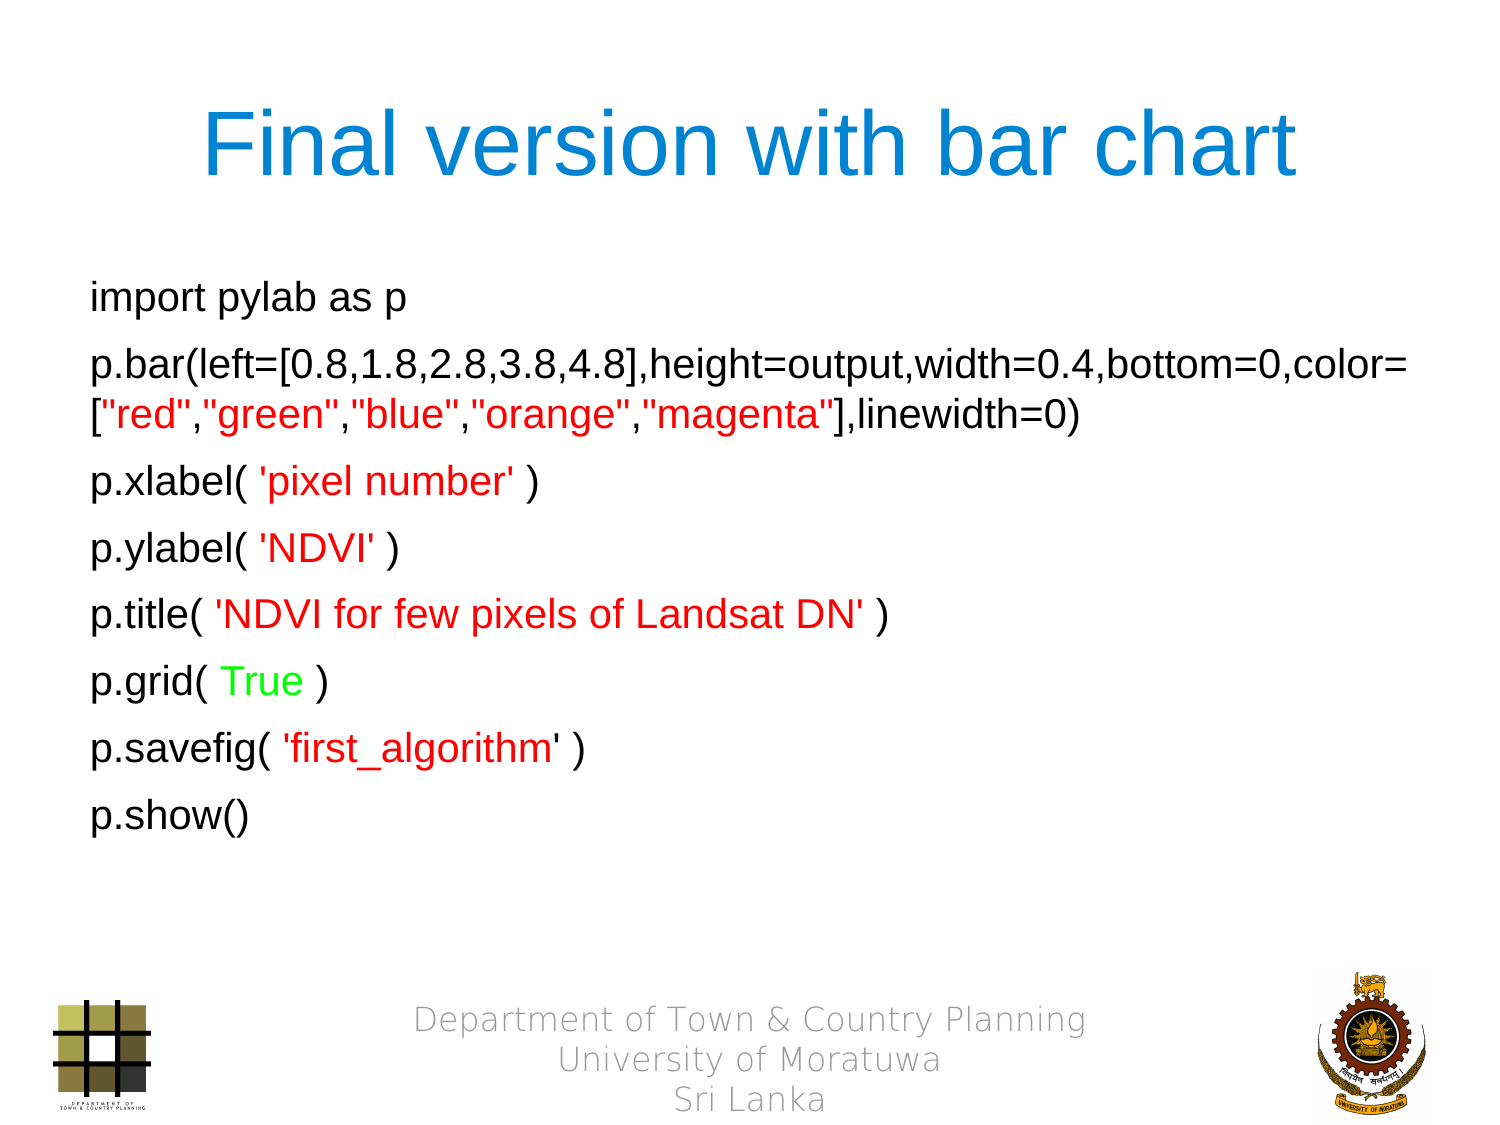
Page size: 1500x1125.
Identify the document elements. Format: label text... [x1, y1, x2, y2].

picture [53, 1000, 151, 1110]
title Final version with bar chart [75, 45, 1426, 233]
list import pylab as p p.bar(left=[0.8,1.8,2.8,3.8,4.8],height=output,width=0.4,bottom=0,color=["red","green","blue","orange","magenta"],linewidth=0) p.xlabel( 'pixel number' ) p.ylabel( 'NDVI' ) p.title( 'NDVI for few pixels of Landsat DN' ) p.grid( True ) p.savefig( 'first_algorithm' ) p.show() [75, 262, 1426, 916]
picture [1312, 966, 1435, 1125]
